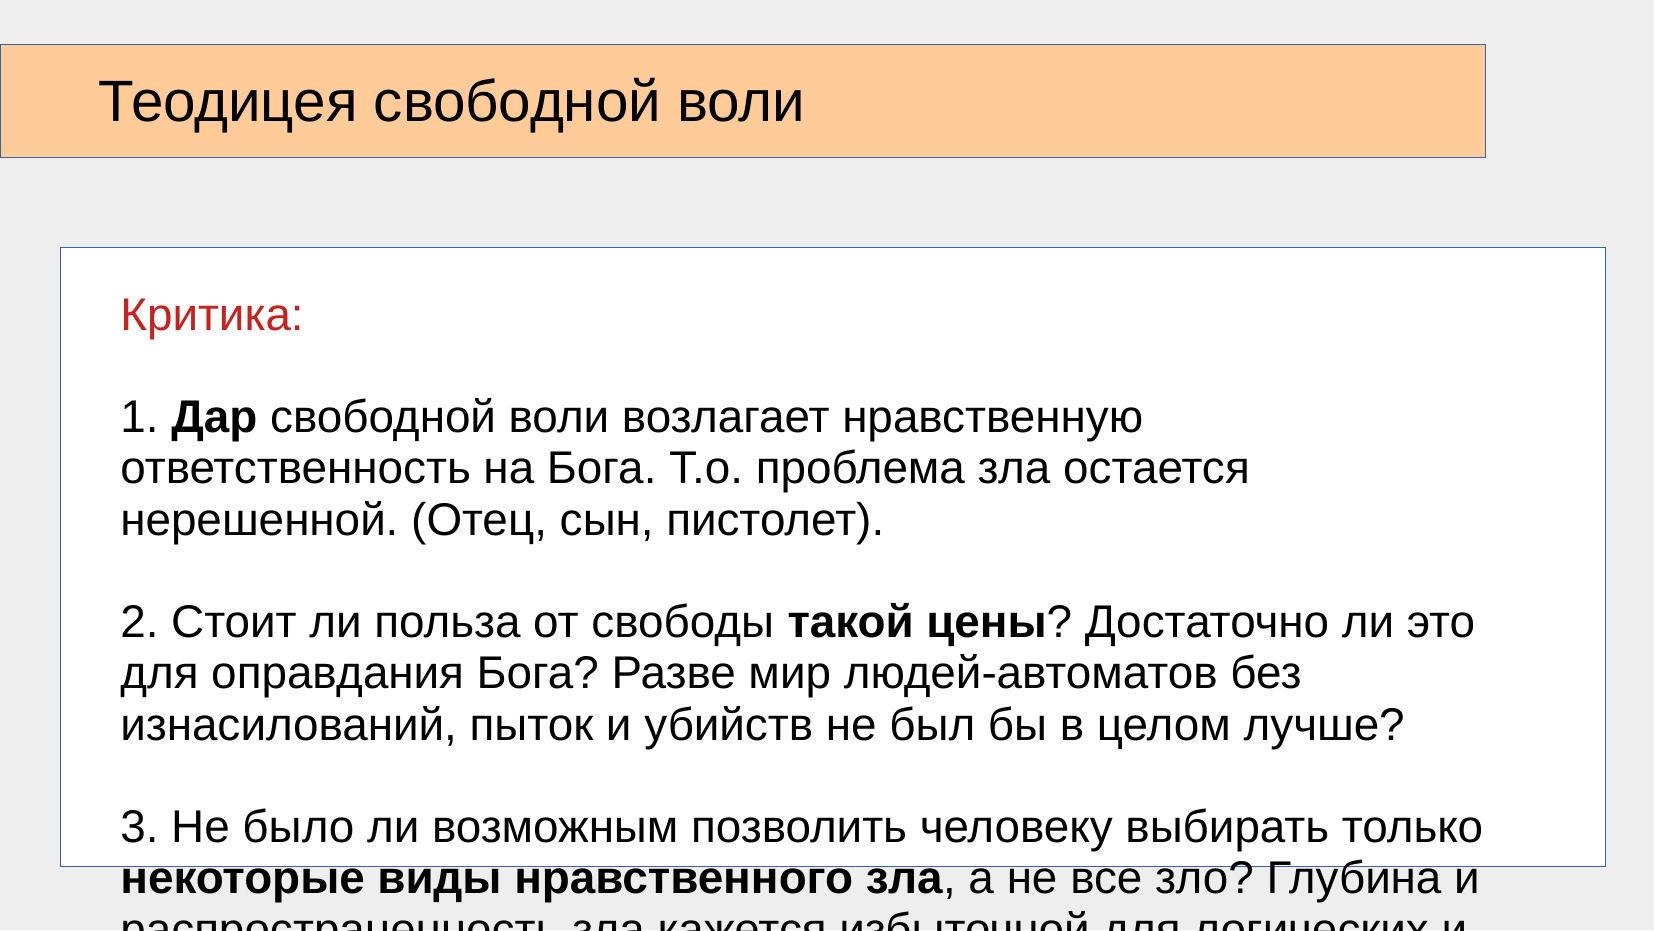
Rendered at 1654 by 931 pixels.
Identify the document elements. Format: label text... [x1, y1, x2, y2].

text_box [60, 247, 1606, 867]
text_box Теодицея свободной воли [0, 44, 1486, 158]
subtitle Критика: 1. Дар свободной воли возлагает нравственную ответственность на Бога. Т.о. проблема зла остается нерешенной. (Отец, сын, пистолет). 2. Стоит ли польза от свободы такой цены? Достаточно ли это для оправдания Бога? Разве мир людей-автоматов без изнасилований, пыток и убийств не был бы в целом лучше? 3. Не было ли возможным позволить человеку выбирать только некоторые виды нравственного зла, а не все зло? Глубина и распространенность зла кажется избыточной для логических и нравственных требований свободы. 4. Факт падения предполагает дефицитарность природы [120, 288, 1501, 931]
